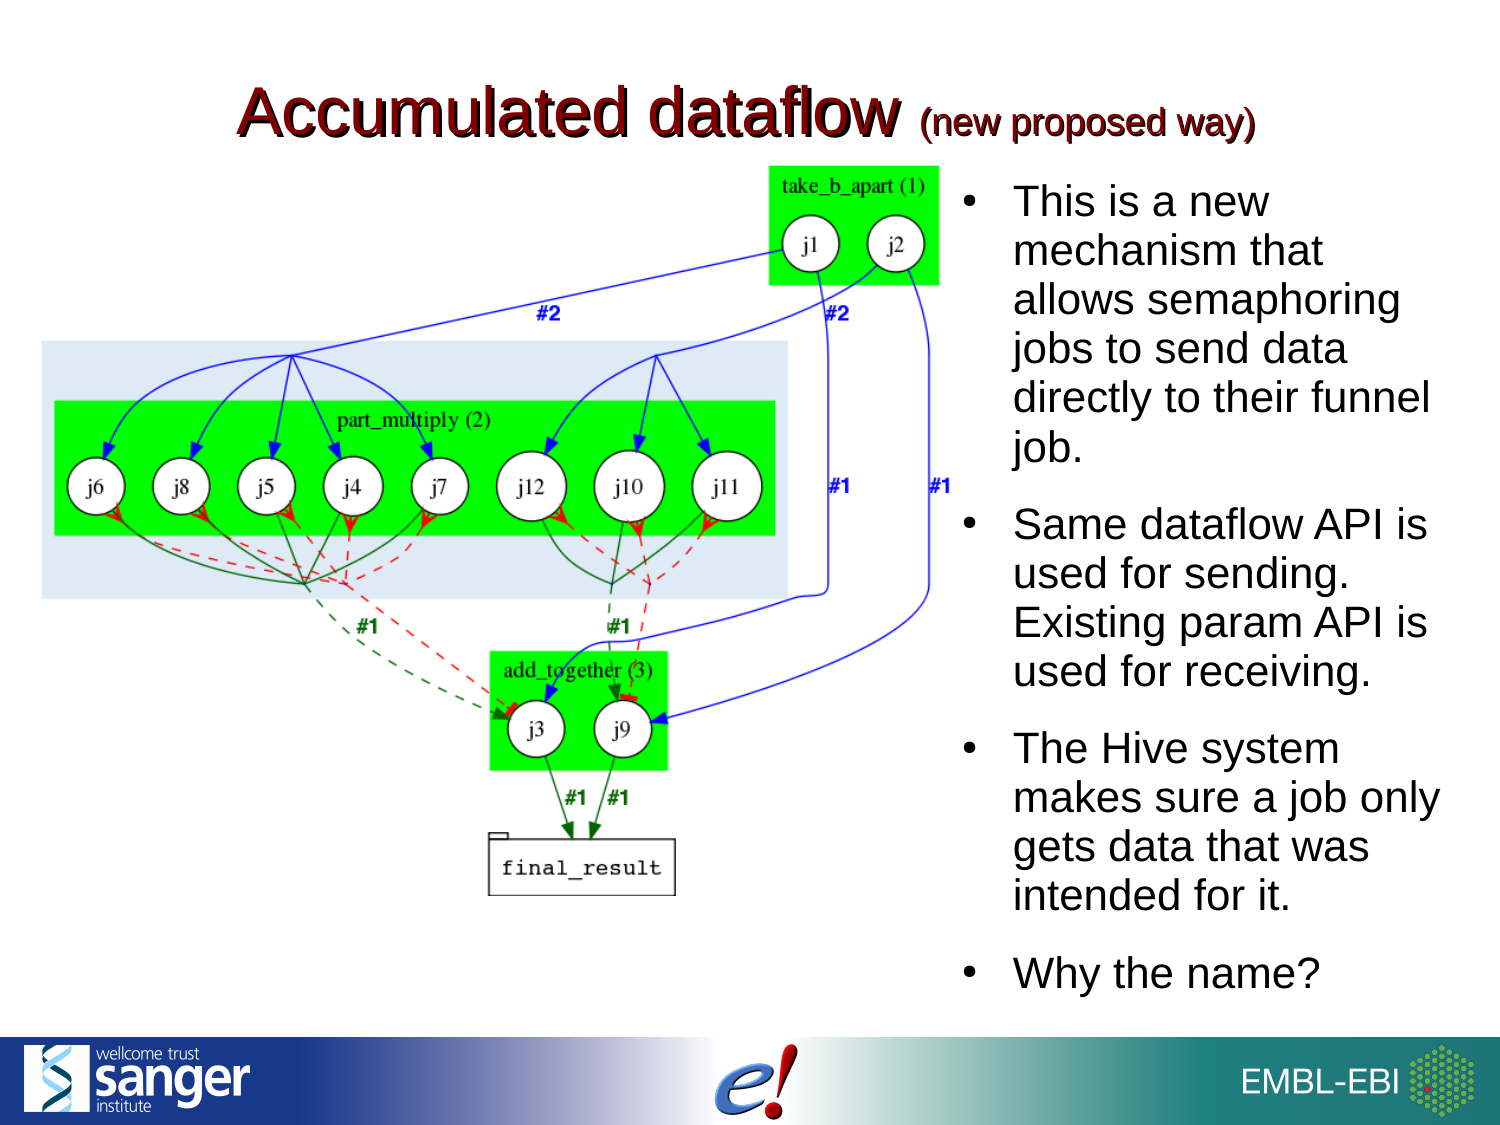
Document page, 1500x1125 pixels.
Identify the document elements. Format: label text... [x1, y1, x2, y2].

picture [0, 1037, 1500, 1125]
title Accumulated dataflow (new proposed way) [75, 45, 1418, 177]
list This is a new mechanism that allows semaphoring jobs to send data directly to their funnel job. Same dataflow API is used for sending. Existing param API is used for receiving. The Hive system makes sure a job only gets data that was intended for it. Why the name? [944, 177, 1447, 1004]
picture [30, 154, 954, 896]
